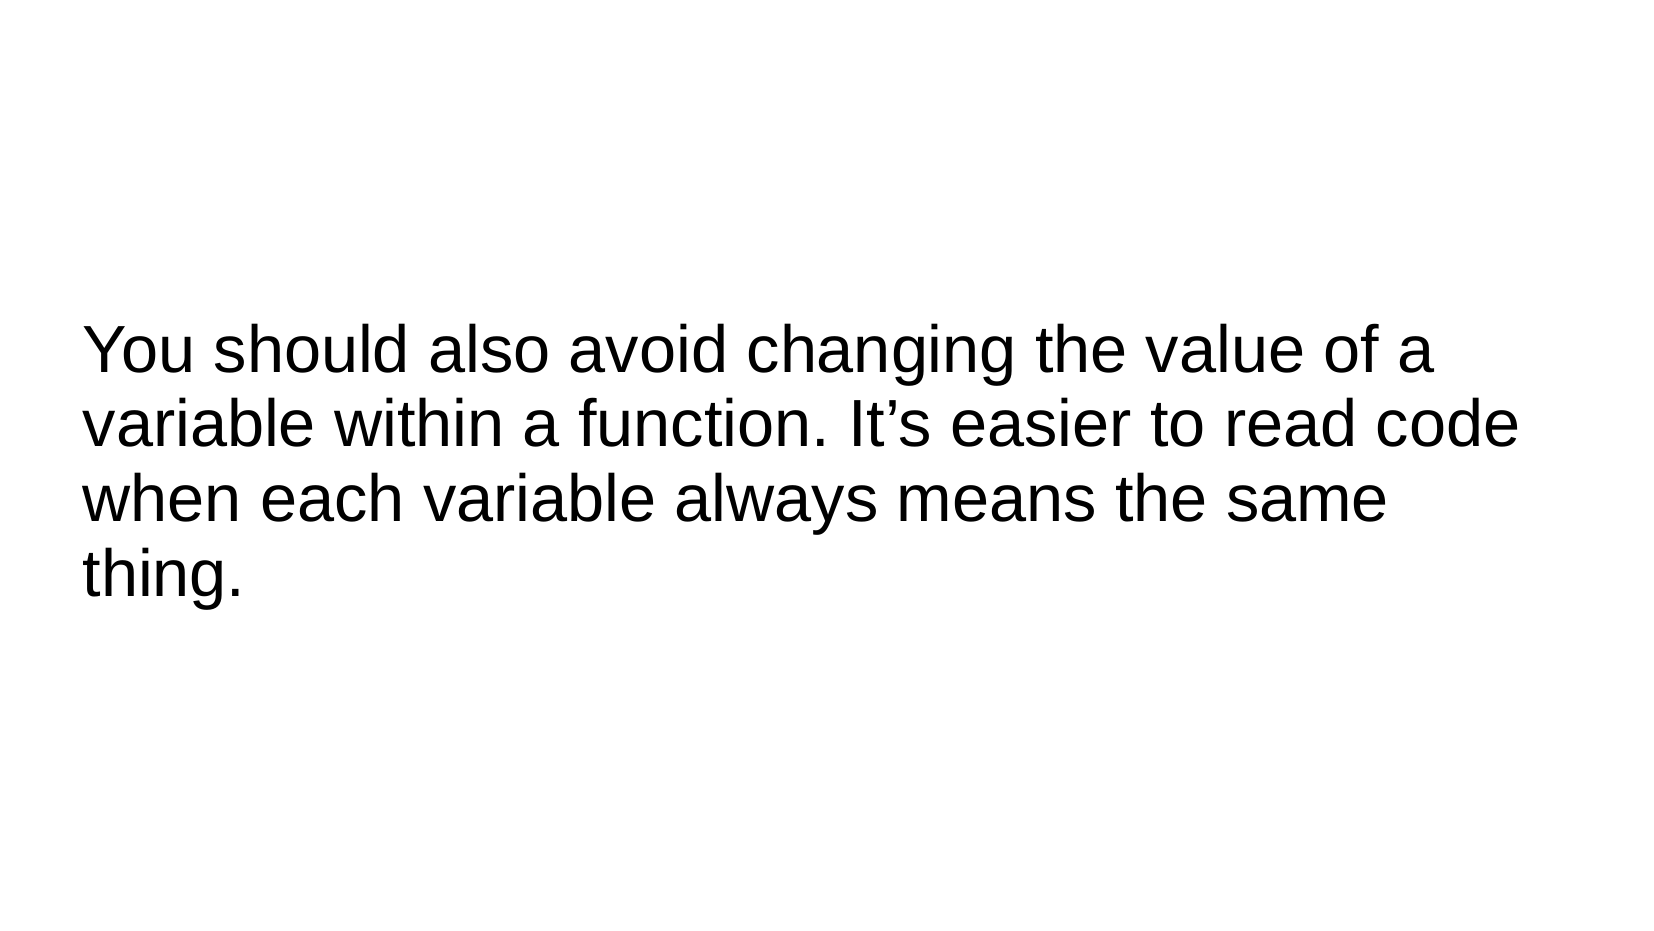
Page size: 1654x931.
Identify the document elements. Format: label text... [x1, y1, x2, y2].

subtitle You should also avoid changing the value of a variable within a function. It’s easier to read code when each variable always means the same thing. [82, 37, 1571, 886]
